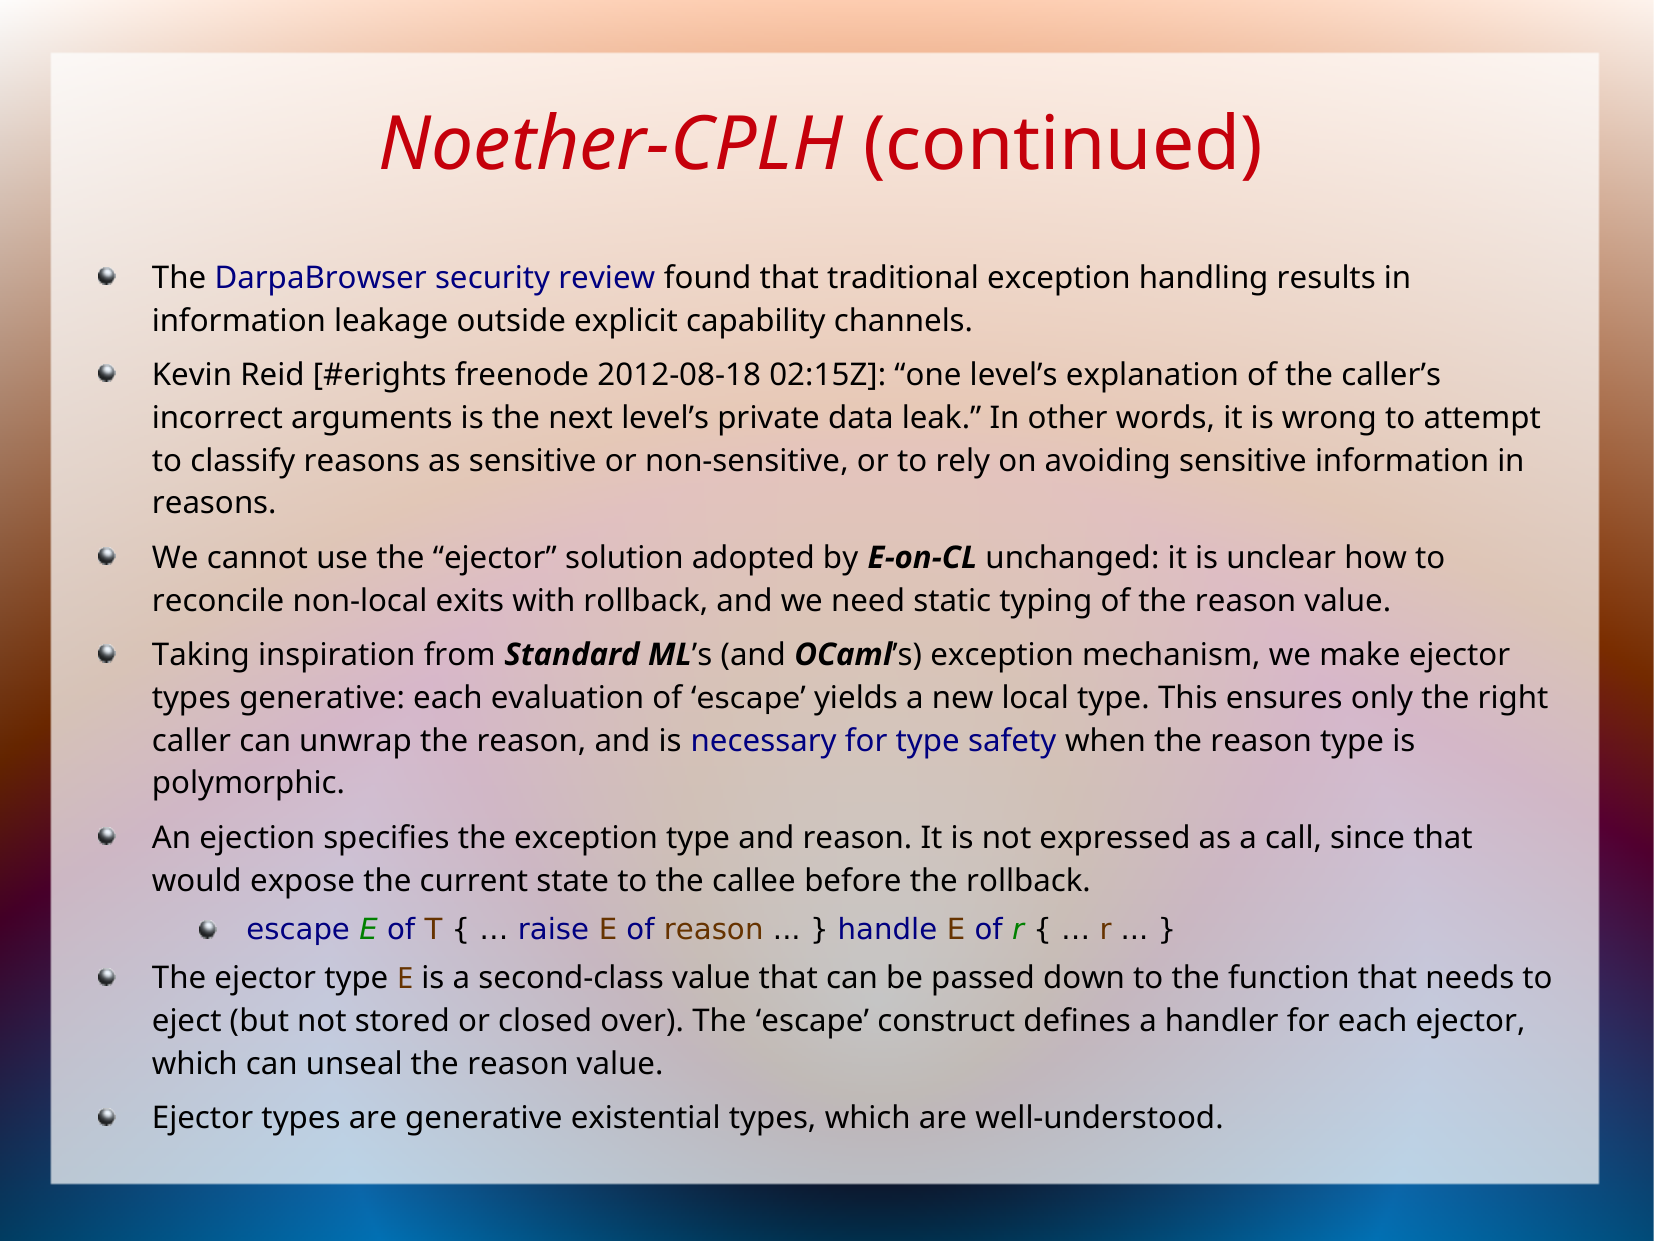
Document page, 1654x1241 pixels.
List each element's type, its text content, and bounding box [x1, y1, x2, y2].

list The DarpaBrowser security review found that traditional exception handling results in information leakage outside explicit capability channels. Kevin Reid [#erights freenode 2012-08-18 02:15Z]: “one level’s explanation of the caller’s incorrect arguments is the next level’s private data leak.” In other words, it is wrong to attempt to classify reasons as sensitive or non-sensitive, or to rely on avoiding sensitive information in reasons. We cannot use the “ejector” solution adopted by E-on-CL unchanged: it is unclear how to reconcile non‑local exits with rollback, and we need static typing of the reason value. Taking inspiration from Standard ML’s (and OCaml’s) exception mechanism, we make ejector types generative: each evaluation of ‘escape’ yields a new local type. This ensures only the right caller can unwrap the reason, and is necessary for type safety when the reason type is polymorphic. An ejection specifies the exception type and reason. It is not expressed as a call, since that would expose the current state to the callee before the rollback. escape E of T { … raise E of reason ... } handle E of r { … r ... } The ejector type E is a second-class value that can be passed down to the function that needs to eject (but not stored or closed over). The ‘escape’ construct defines a handler for each ejector, which can unseal the reason value. Ejector types are generative existential types, which are well-understood. [81, 254, 1570, 1059]
picture [0, 0, 1654, 1241]
title Noether-CPLH (continued) [76, 43, 1565, 237]
